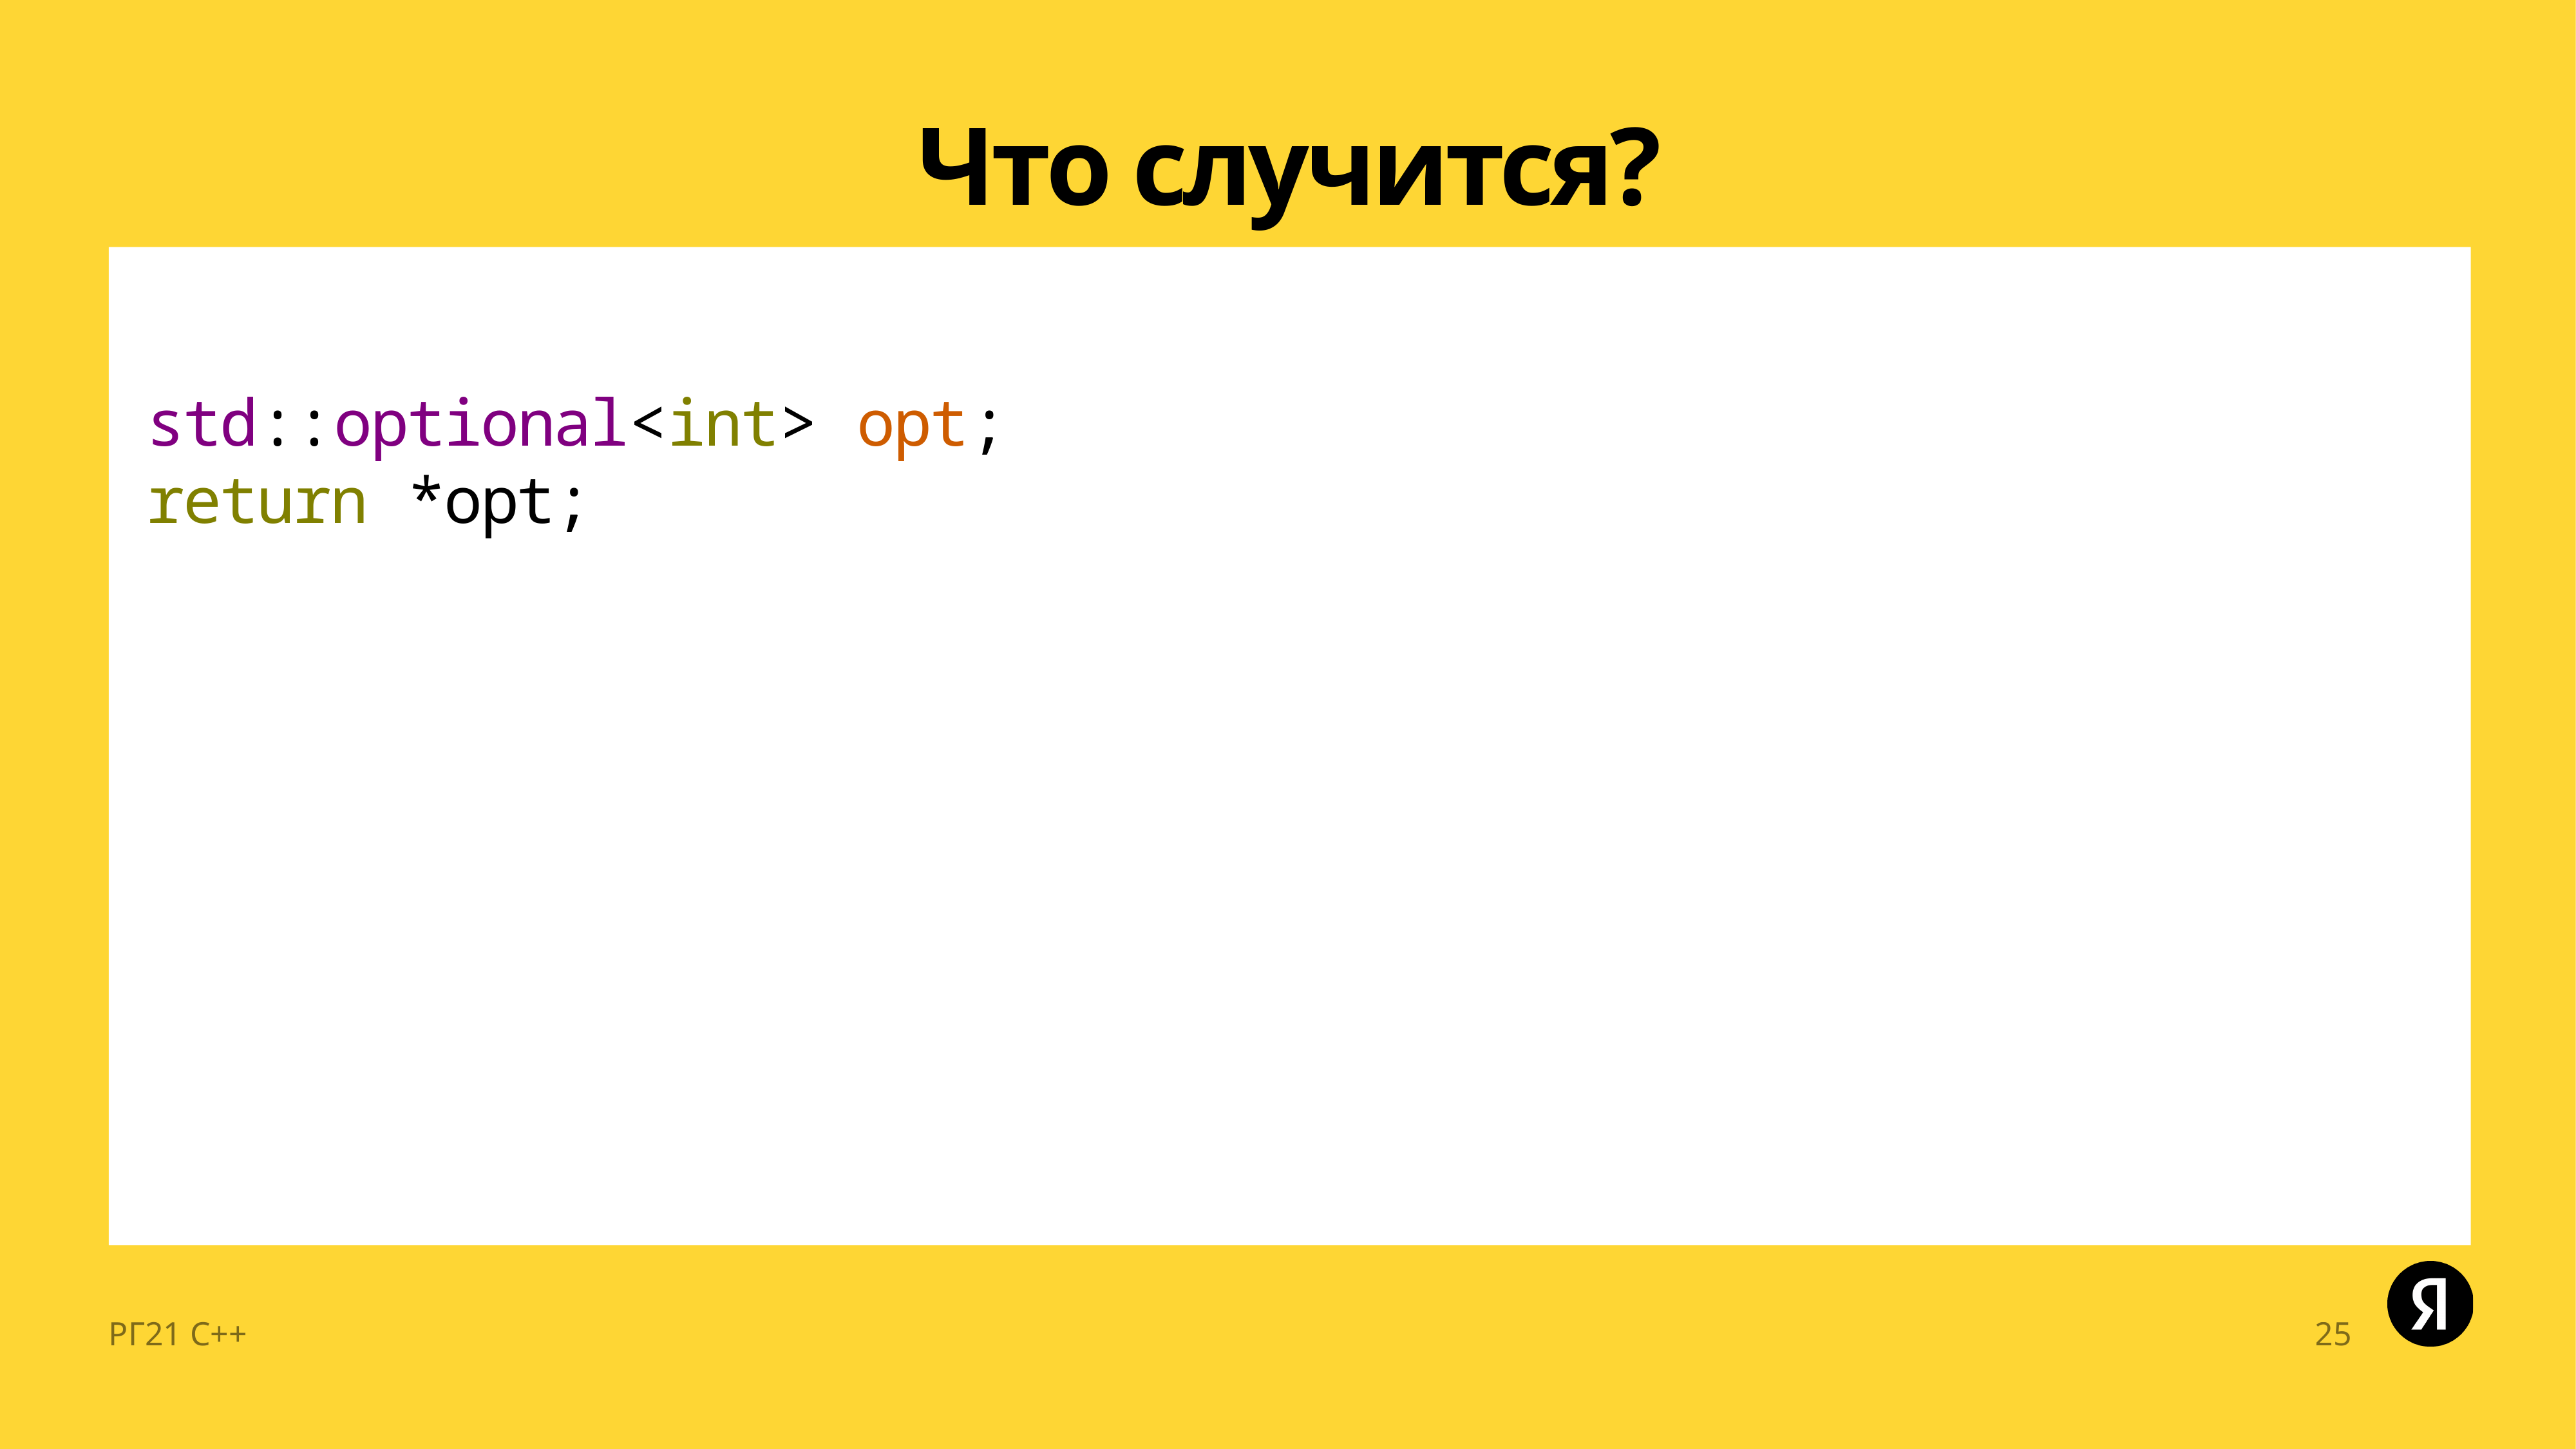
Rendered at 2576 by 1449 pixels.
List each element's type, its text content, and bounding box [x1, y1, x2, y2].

picture [2387, 1261, 2474, 1347]
list std::optional<int> opt; return *opt; [108, 247, 2471, 1245]
title Что случится? [106, 101, 2473, 228]
